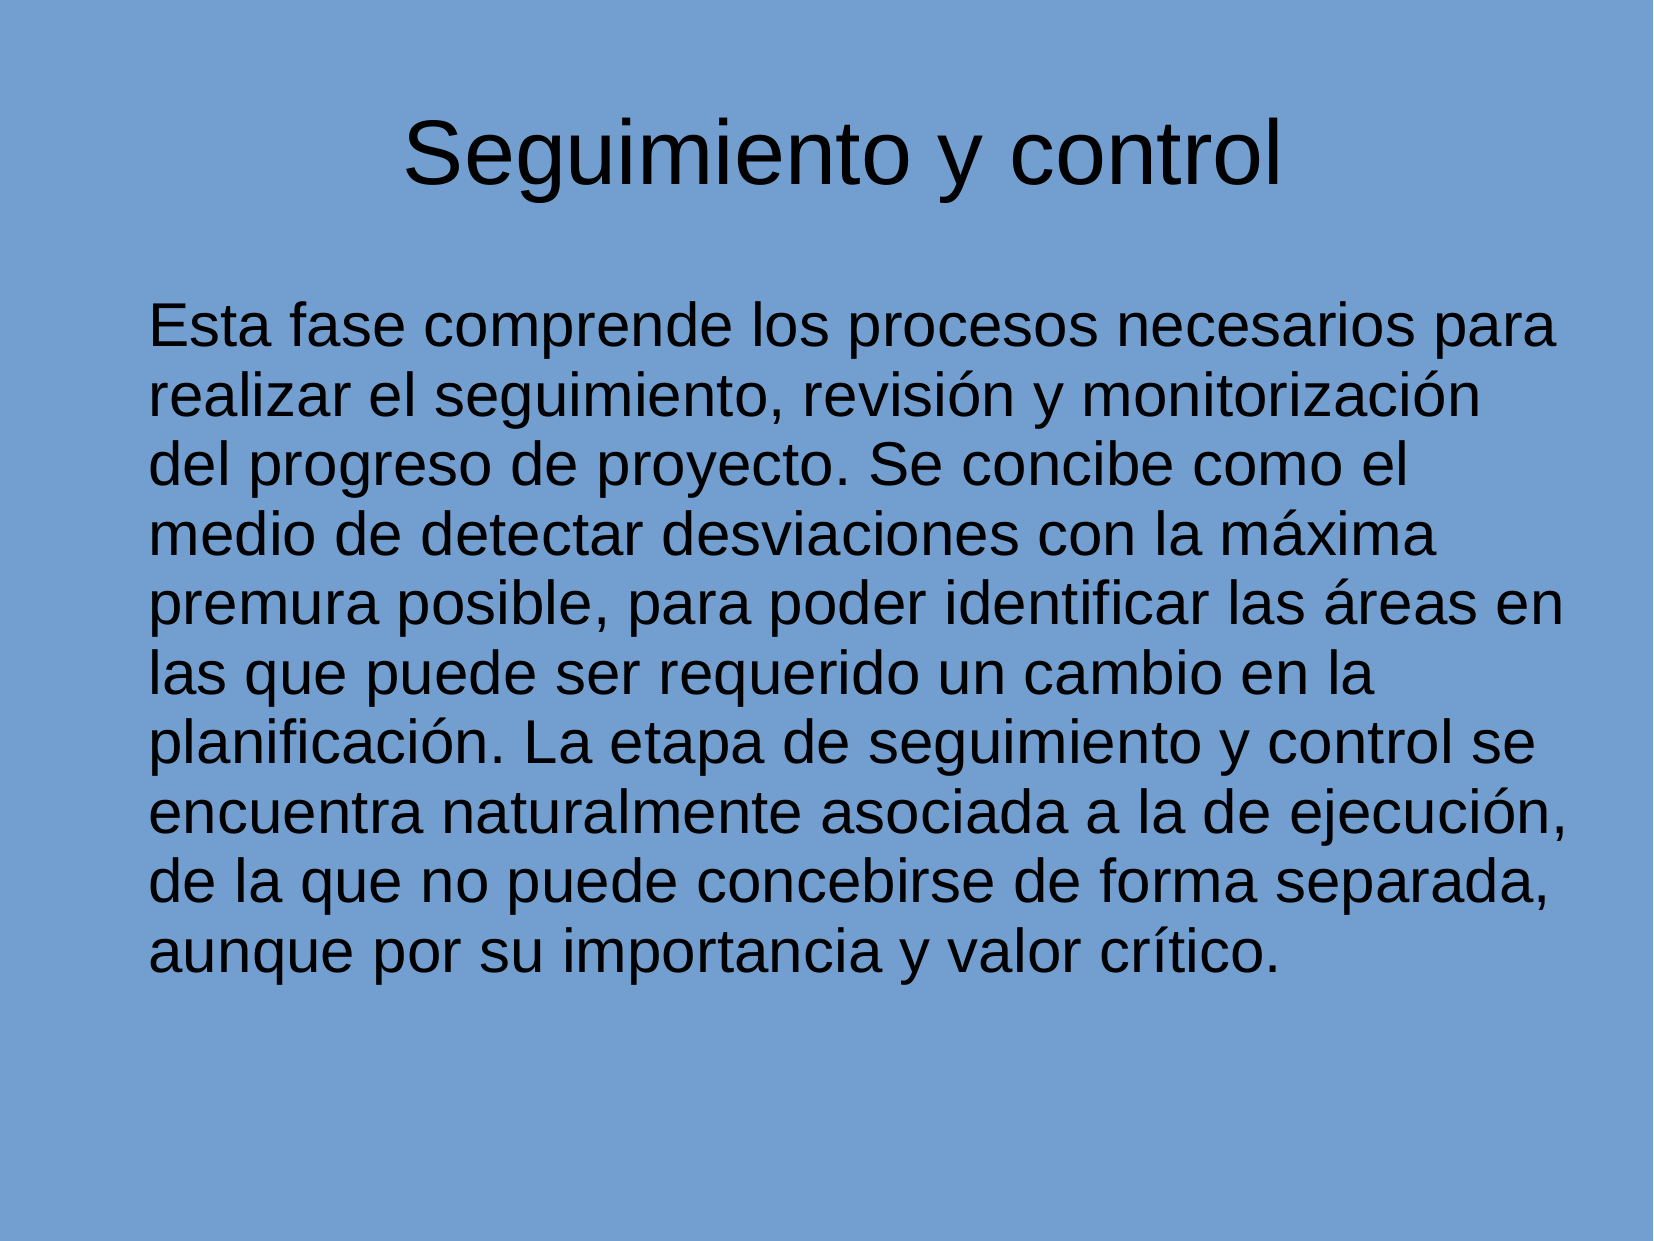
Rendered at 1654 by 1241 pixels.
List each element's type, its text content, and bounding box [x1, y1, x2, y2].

title Seguimiento y control [82, 49, 1571, 257]
list Esta fase comprende los procesos necesarios para realizar el seguimiento, revisión y monitorización del progreso de proyecto. Se concibe como el medio de detectar desviaciones con la máxima premura posible, para poder identificar las áreas en las que puede ser requerido un cambio en la planificación. La etapa de seguimiento y control se encuentra naturalmente asociada a la de ejecución, de la que no puede concebirse de forma separada, aunque por su importancia y valor crítico. [82, 290, 1571, 1010]
